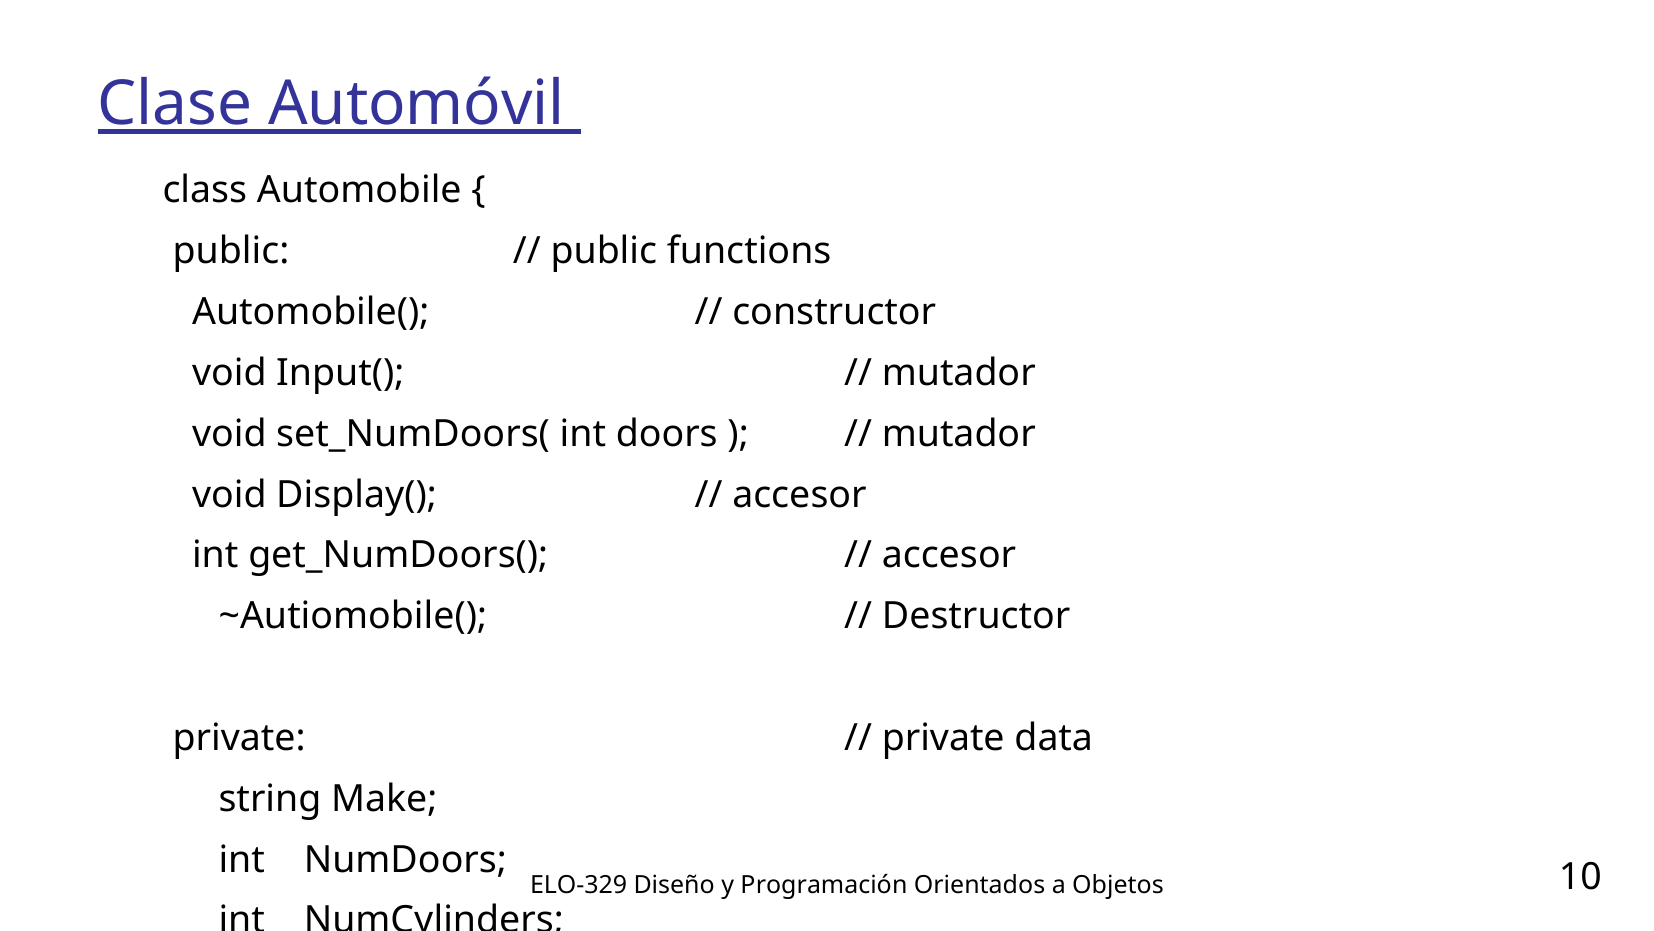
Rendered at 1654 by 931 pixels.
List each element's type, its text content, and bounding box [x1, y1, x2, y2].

list class Automobile { public: // public functions Automobile(); // constructor void Input(); // mutador void set_NumDoors( int doors ); // mutador void Display(); // accesor int get_NumDoors(); // accesor ~Autiomobile(); // Destructor private: // private data string Make; int NumDoors; int NumCylinders; int EngineSize; }; [82, 155, 1612, 916]
title Clase Automóvil [82, 16, 1654, 151]
